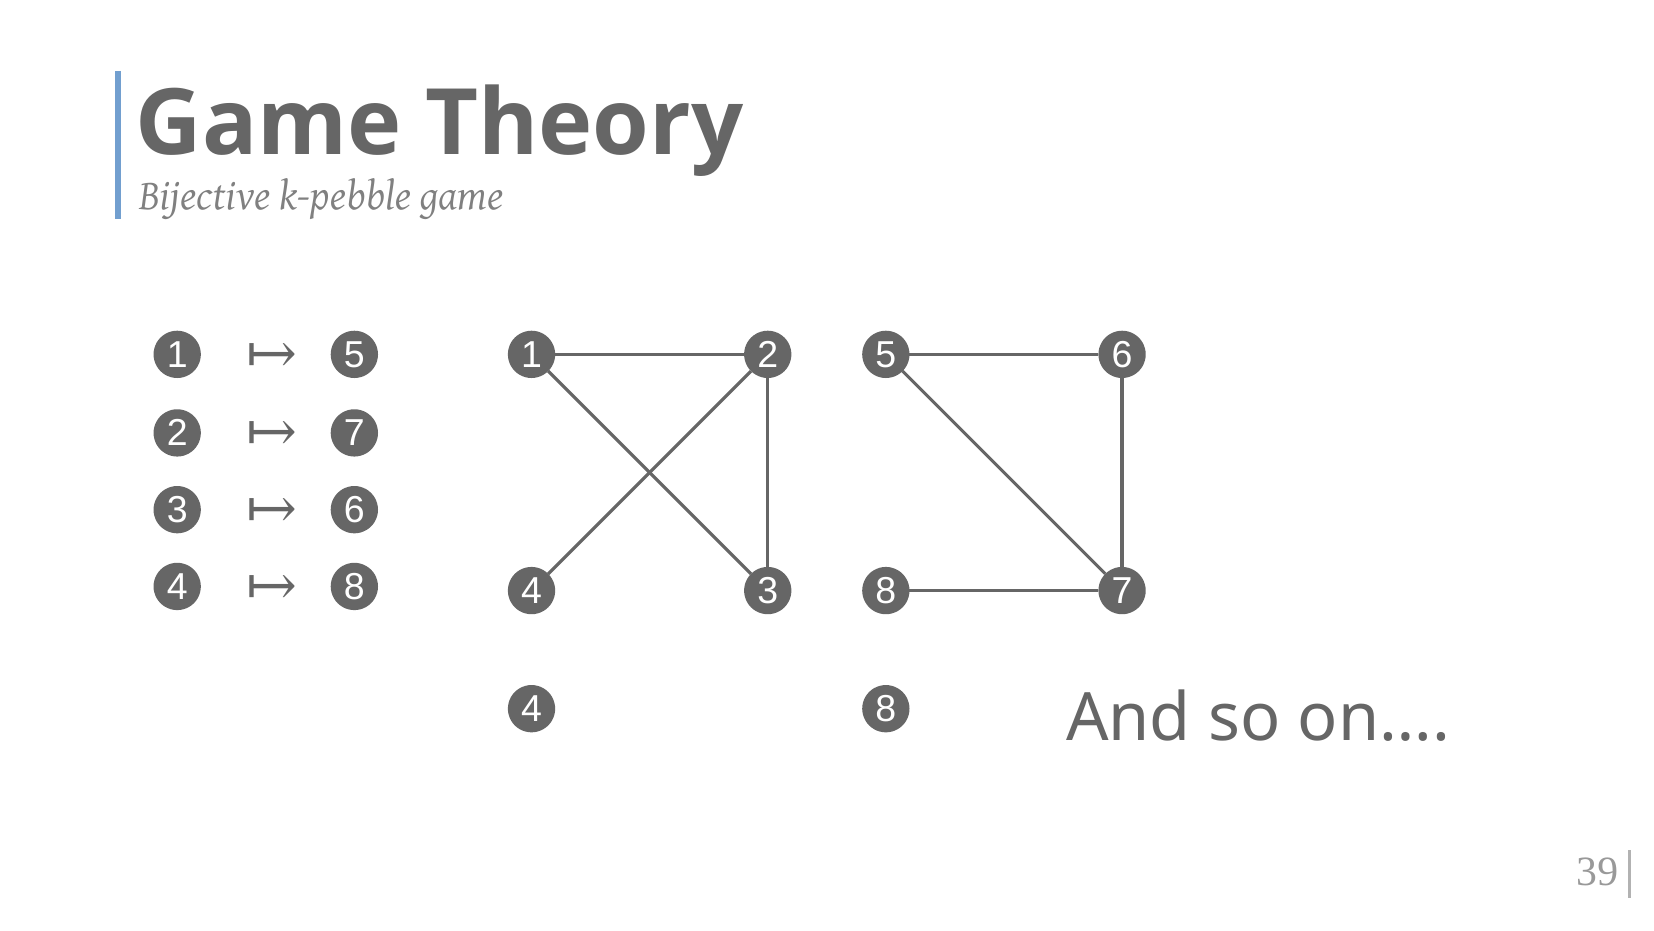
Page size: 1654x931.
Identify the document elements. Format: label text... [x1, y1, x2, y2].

text_box ↦ [230, 318, 308, 388]
text_box 3 [153, 486, 201, 534]
text_box 4 [507, 566, 556, 615]
text_box 1 [507, 330, 556, 379]
text_box 1 [153, 330, 201, 379]
text_box Bijective k-pebble game [124, 165, 721, 229]
text_box And so on…. [1051, 661, 1654, 780]
text_box ↦ [230, 550, 308, 621]
text_box 8 [862, 566, 910, 615]
text_box 8 [330, 562, 379, 611]
text_box 6 [330, 486, 379, 534]
text_box 7 [330, 409, 379, 457]
text_box ↦ [230, 474, 308, 544]
title Game Theory [135, 60, 1601, 178]
text_box 7 [1098, 567, 1146, 615]
text_box ↦ [230, 397, 308, 467]
text_box 3 [744, 567, 792, 615]
text_box 5 [330, 330, 379, 379]
text_box 4 [507, 685, 556, 733]
text_box 8 [862, 685, 910, 733]
text_box 6 [1098, 330, 1146, 378]
text_box 4 [153, 562, 201, 611]
text_box 2 [744, 330, 792, 378]
text_box 2 [153, 409, 201, 457]
text_box 5 [862, 330, 910, 379]
